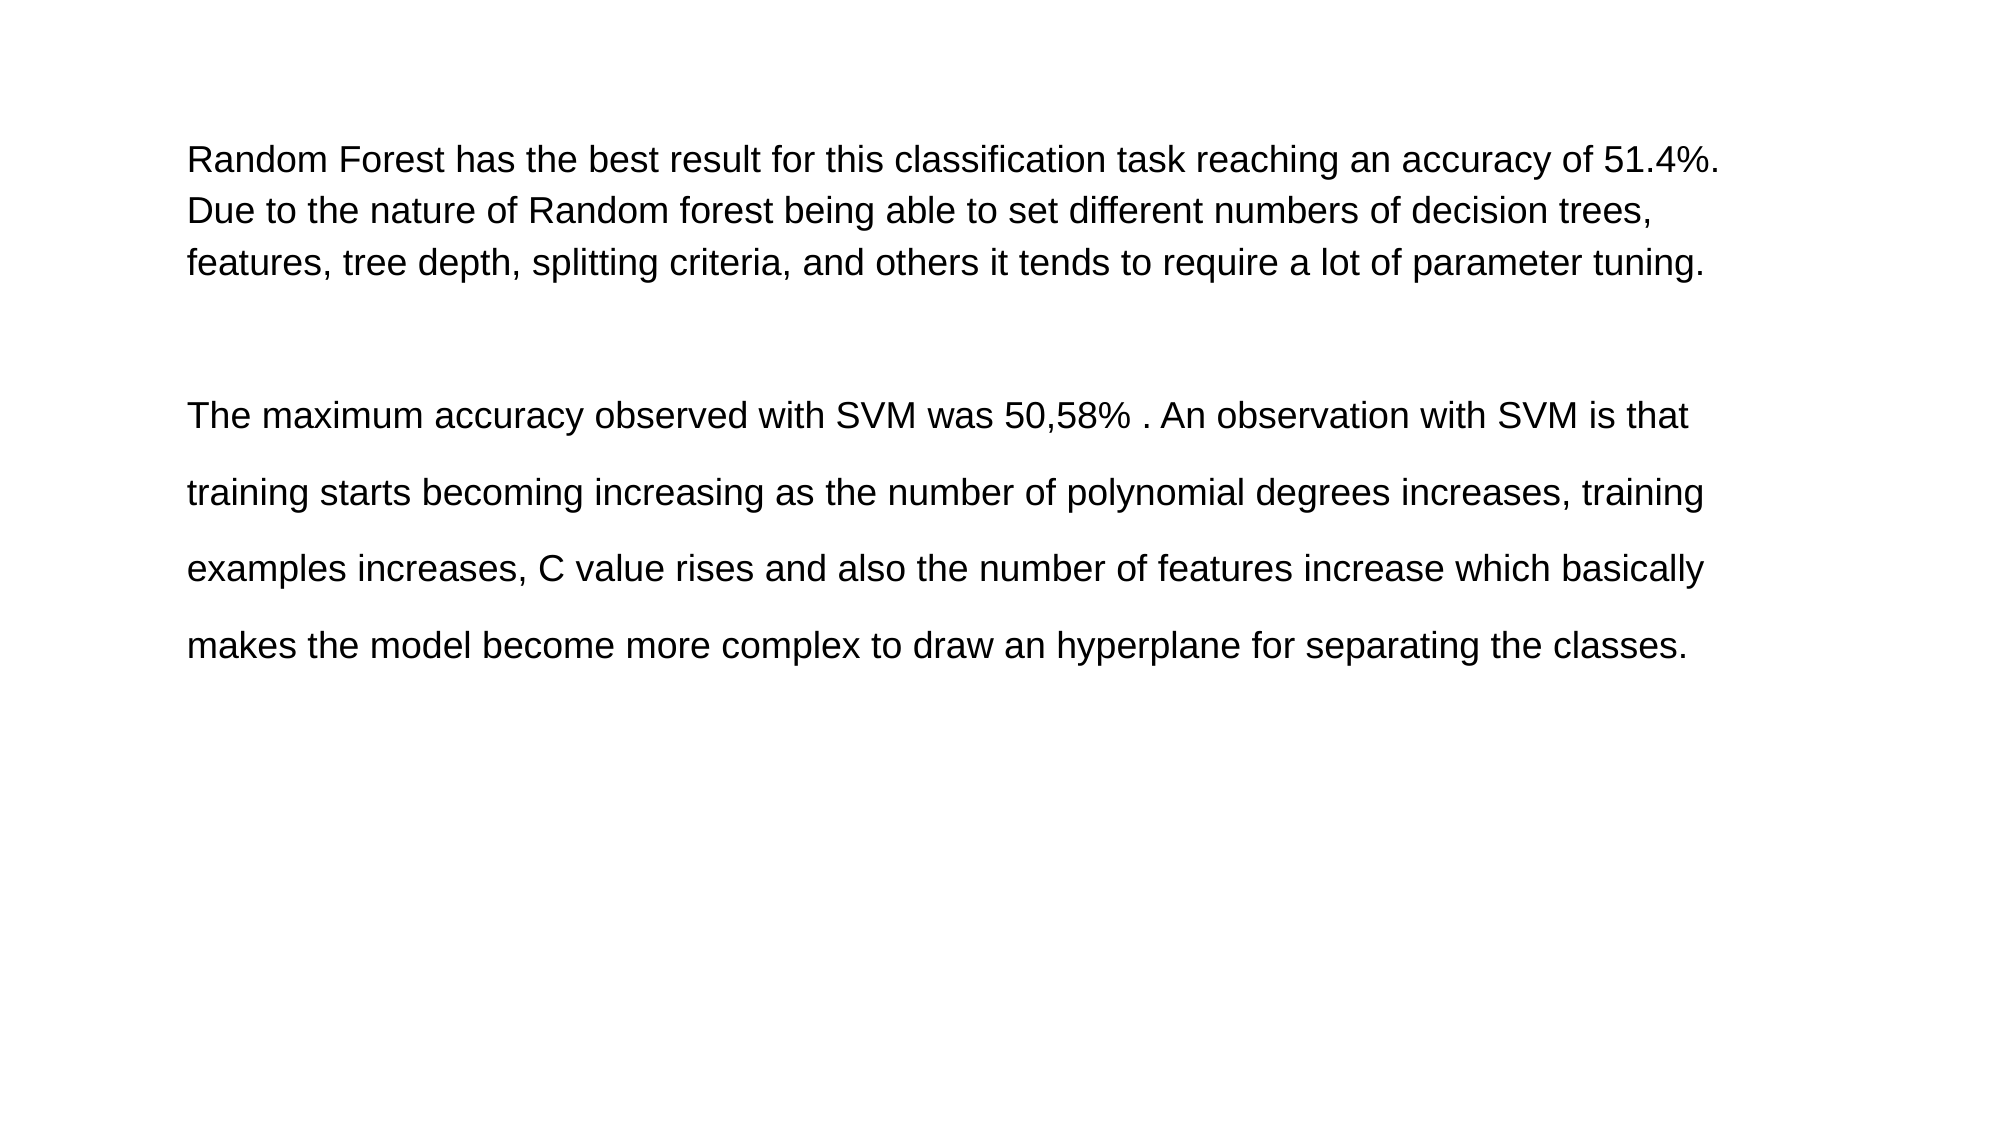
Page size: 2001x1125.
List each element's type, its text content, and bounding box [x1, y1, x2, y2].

text_box Random Forest has the best result for this classification task reaching an accuracy of 51.4%. Due to the nature of Random forest being able to set different numbers of decision trees, features, tree depth, splitting criteria, and others it tends to require a lot of parameter tuning. The maximum accuracy observed with SVM was 50,58% . An observation with SVM is that training starts becoming increasing as the number of polynomial degrees increases, training examples increases, C value rises and also the number of features increase which basically makes the model become more complex to draw an hyperplane for separating the classes. [172, 121, 1807, 673]
